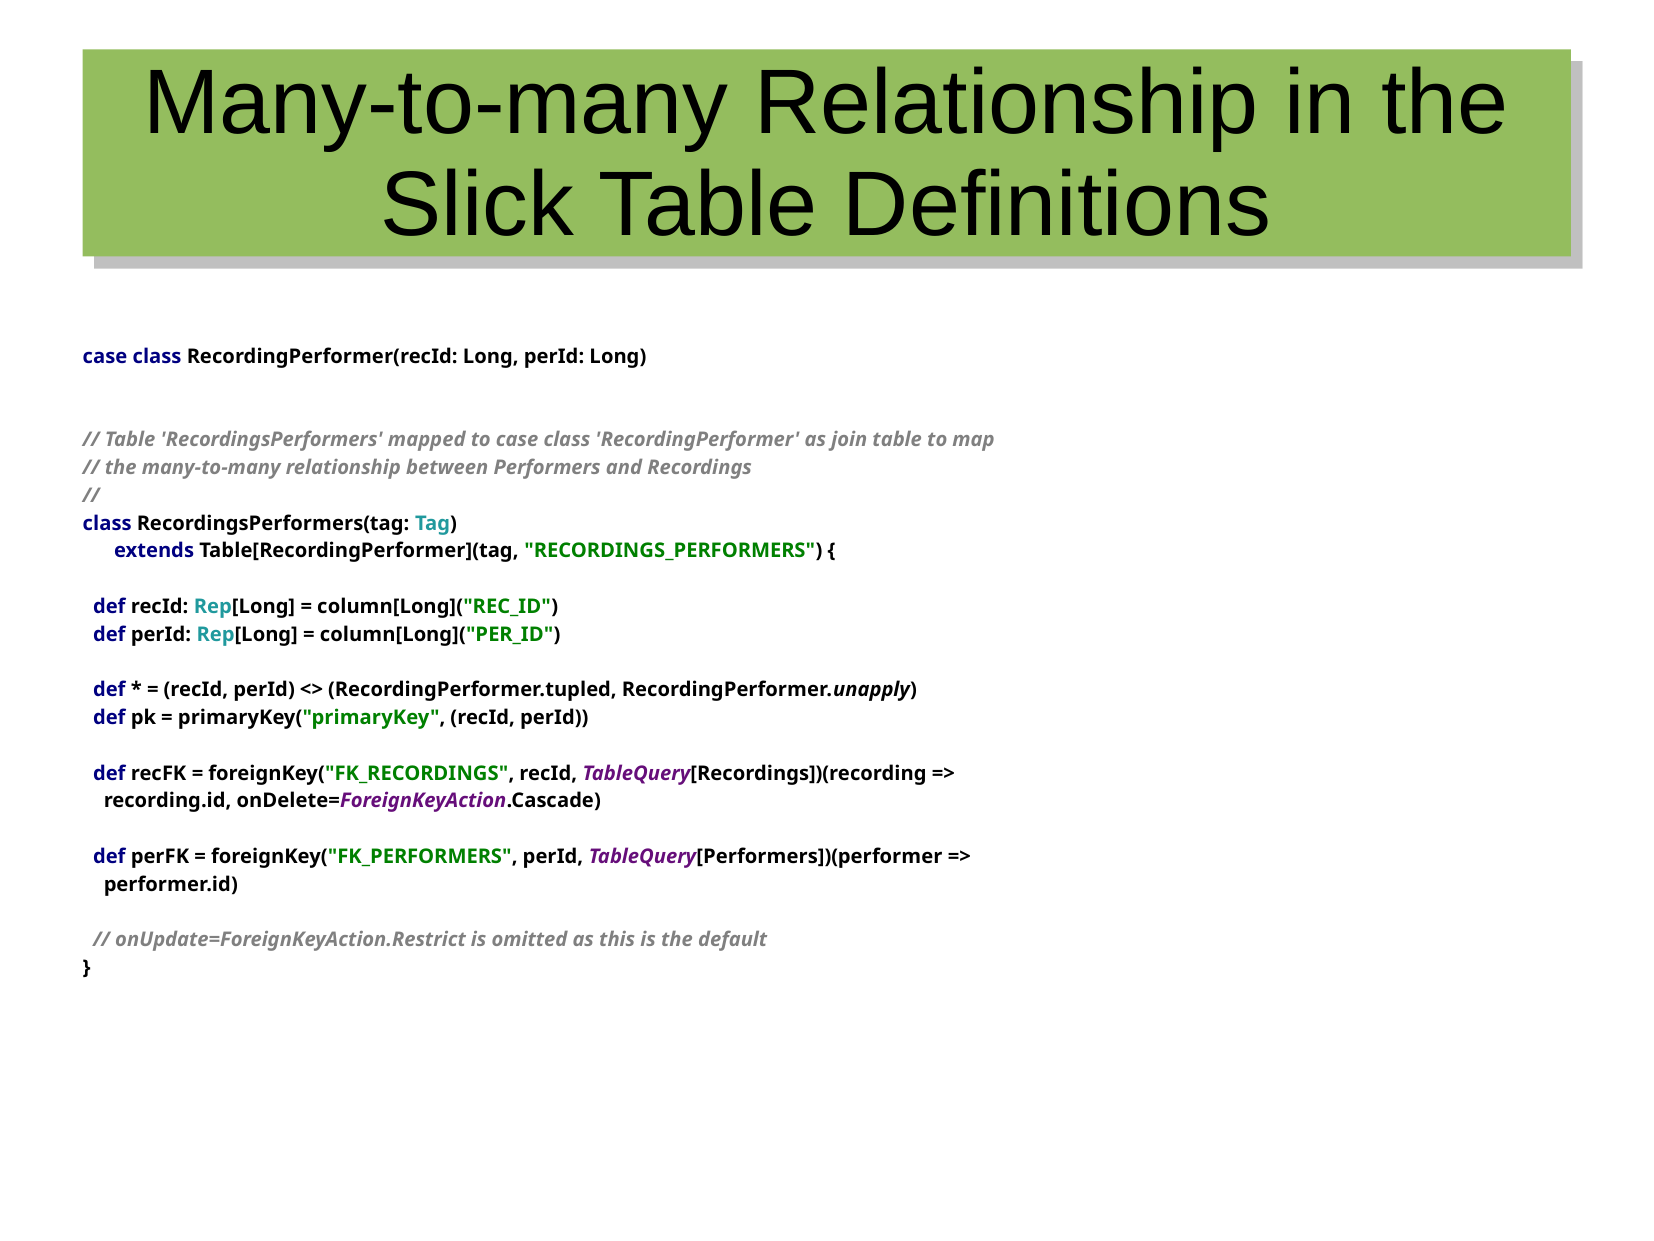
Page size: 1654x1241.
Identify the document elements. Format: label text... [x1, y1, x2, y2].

title Many-to-many Relationship in the Slick Table Definitions [82, 49, 1571, 257]
list case class RecordingPerformer(recId: Long, perId: Long) // Table 'RecordingsPerformers' mapped to case class 'RecordingPerformer' as join table to map // the many-to-many relationship between Performers and Recordings // class RecordingsPerformers(tag: Tag) extends Table[RecordingPerformer](tag, "RECORDINGS_PERFORMERS") { def recId: Rep[Long] = column[Long]("REC_ID") def perId: Rep[Long] = column[Long]("PER_ID") def * = (recId, perId) <> (RecordingPerformer.tupled, RecordingPerformer.unapply) def pk = primaryKey("primaryKey", (recId, perId)) def recFK = foreignKey("FK_RECORDINGS", recId, TableQuery[Recordings])(recording => recording.id, onDelete=ForeignKeyAction.Cascade) def perFK = foreignKey("FK_PERFORMERS", perId, TableQuery[Performers])(performer => performer.id) // onUpdate=ForeignKeyAction.Restrict is omitted as this is the default } [82, 290, 1571, 1010]
